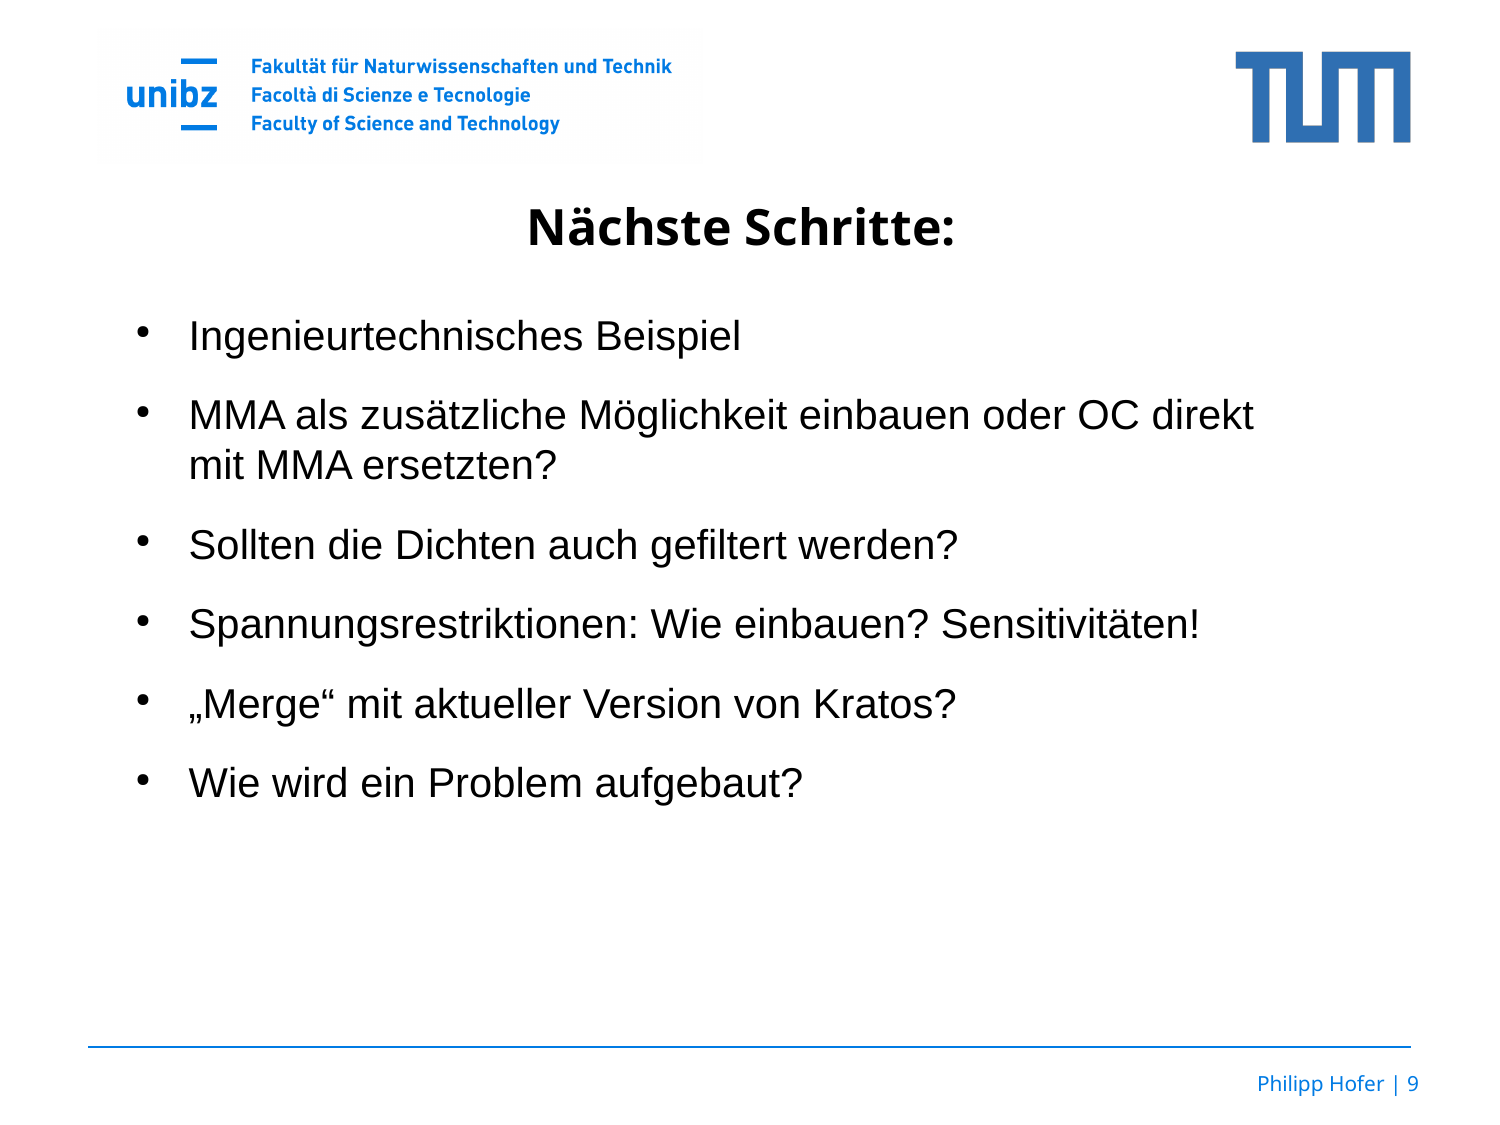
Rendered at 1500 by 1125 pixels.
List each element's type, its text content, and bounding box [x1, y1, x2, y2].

picture [97, 28, 703, 164]
text_box Ingenieurtechnisches Beispiel MMA als zusätzliche Möglichkeit einbauen oder OC direkt mit MMA ersetzten? Sollten die Dichten auch gefiltert werden? Spannungsrestriktionen: Wie einbauen? Sensitivitäten! „Merge“ mit aktueller Version von Kratos? Wie wird ein Problem aufgebaut? [103, 221, 1335, 957]
picture [1145, 0, 1500, 233]
text_box Nächste Schritte: [103, 137, 1397, 300]
